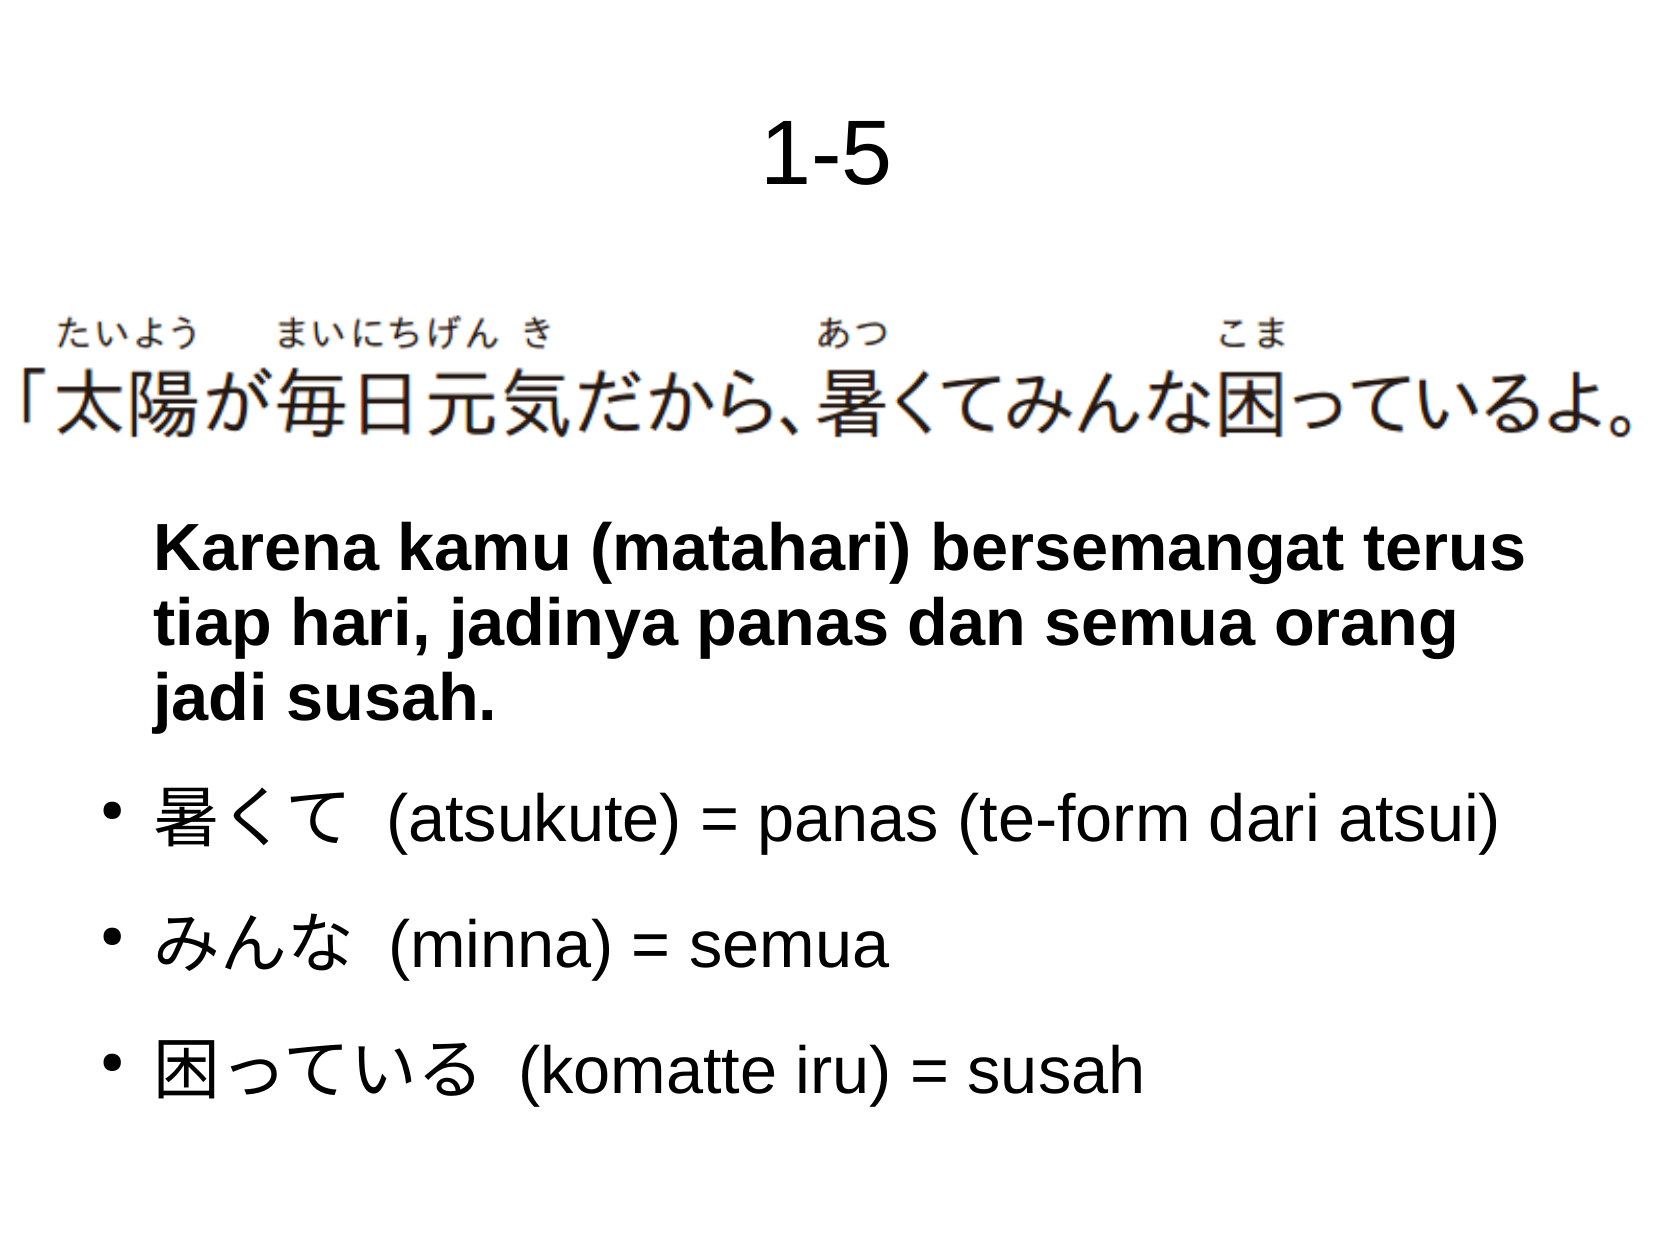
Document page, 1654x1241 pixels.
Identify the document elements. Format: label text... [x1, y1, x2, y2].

title 1-5 [82, 49, 1571, 257]
picture [4, 312, 1654, 451]
list Karena kamu (matahari) bersemangat terus tiap hari, jadinya panas dan semua orang jadi susah. 暑くて (atsukute) = panas (te-form dari atsui) みんな (minna) = semua 困っている (komatte iru) = susah [82, 510, 1571, 1186]
